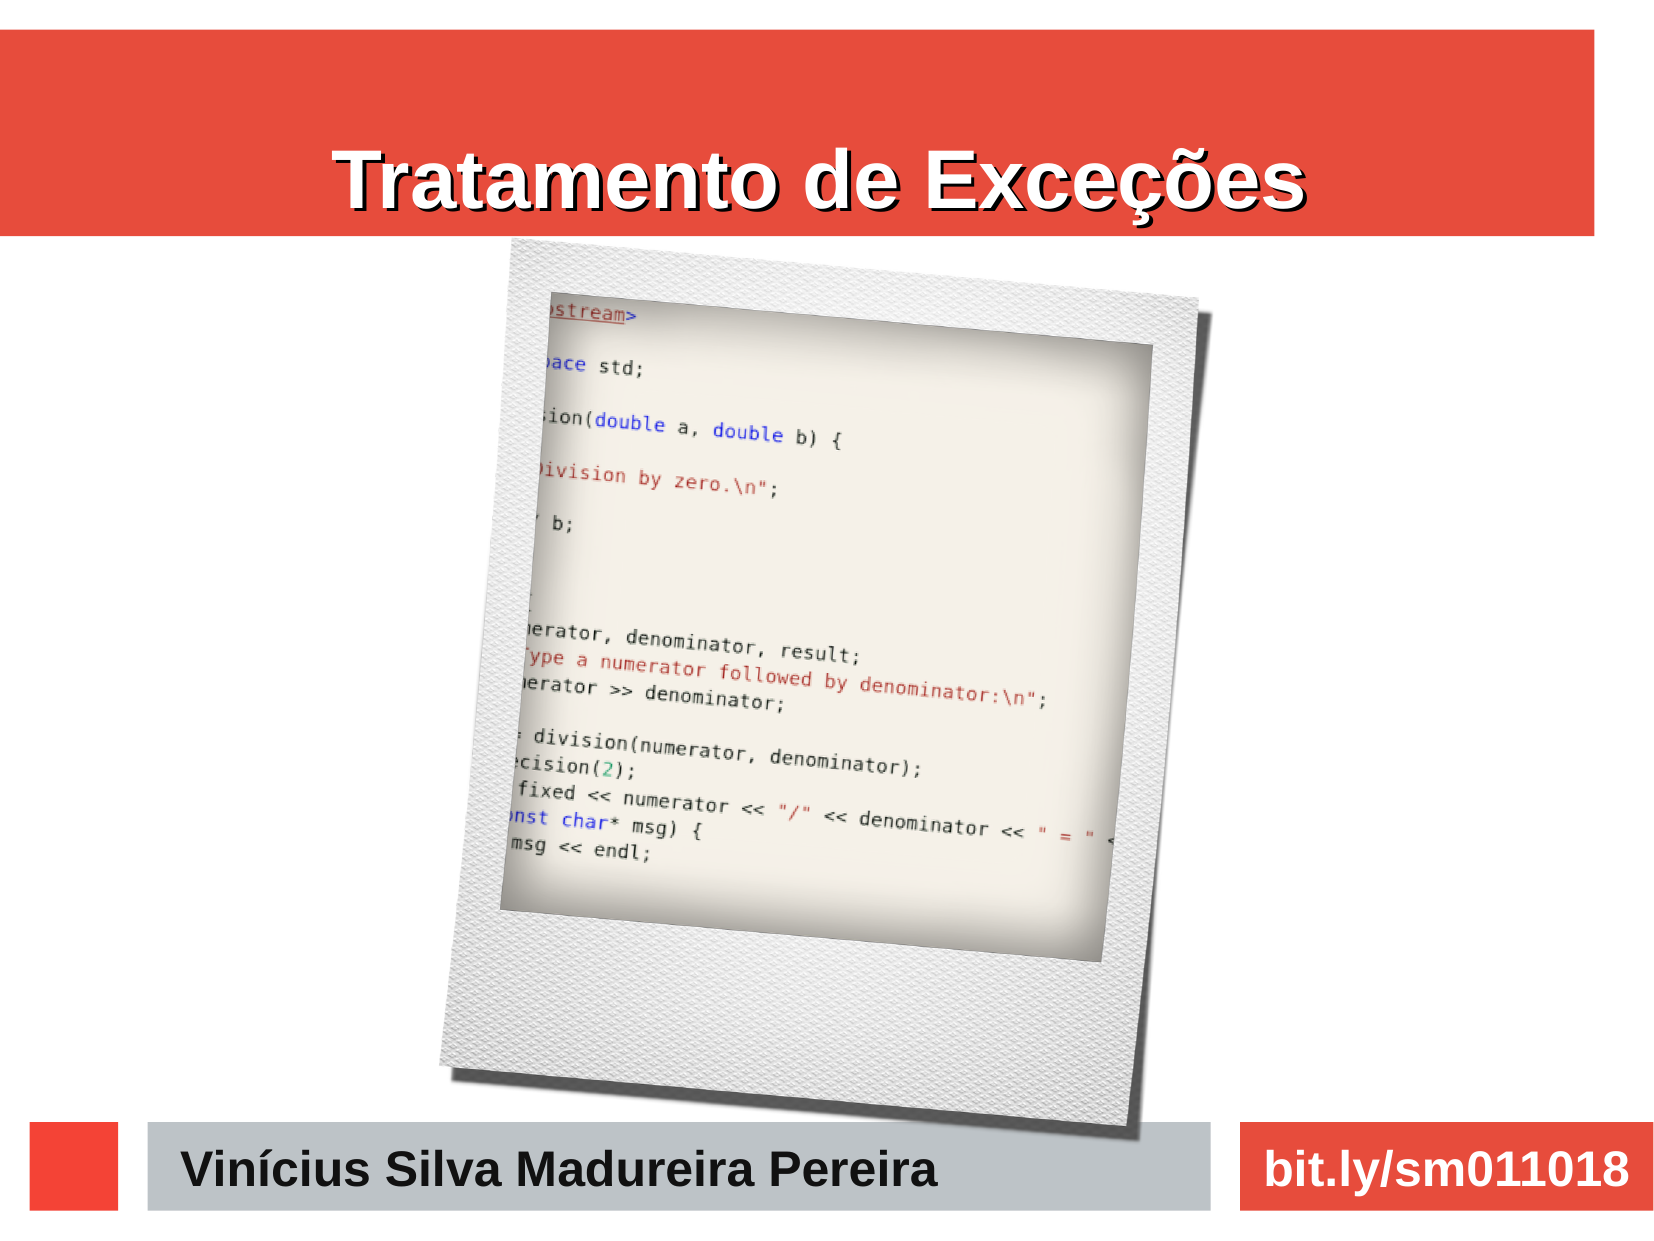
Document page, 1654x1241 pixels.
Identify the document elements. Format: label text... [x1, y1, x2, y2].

picture [438, 237, 1217, 1146]
text_box bit.ly/sm011018 [1228, 1133, 1654, 1205]
title Tratamento de Exceções [331, 0, 1323, 226]
text_box Vinícius Silva Madureira Pereira [165, 1133, 1170, 1205]
